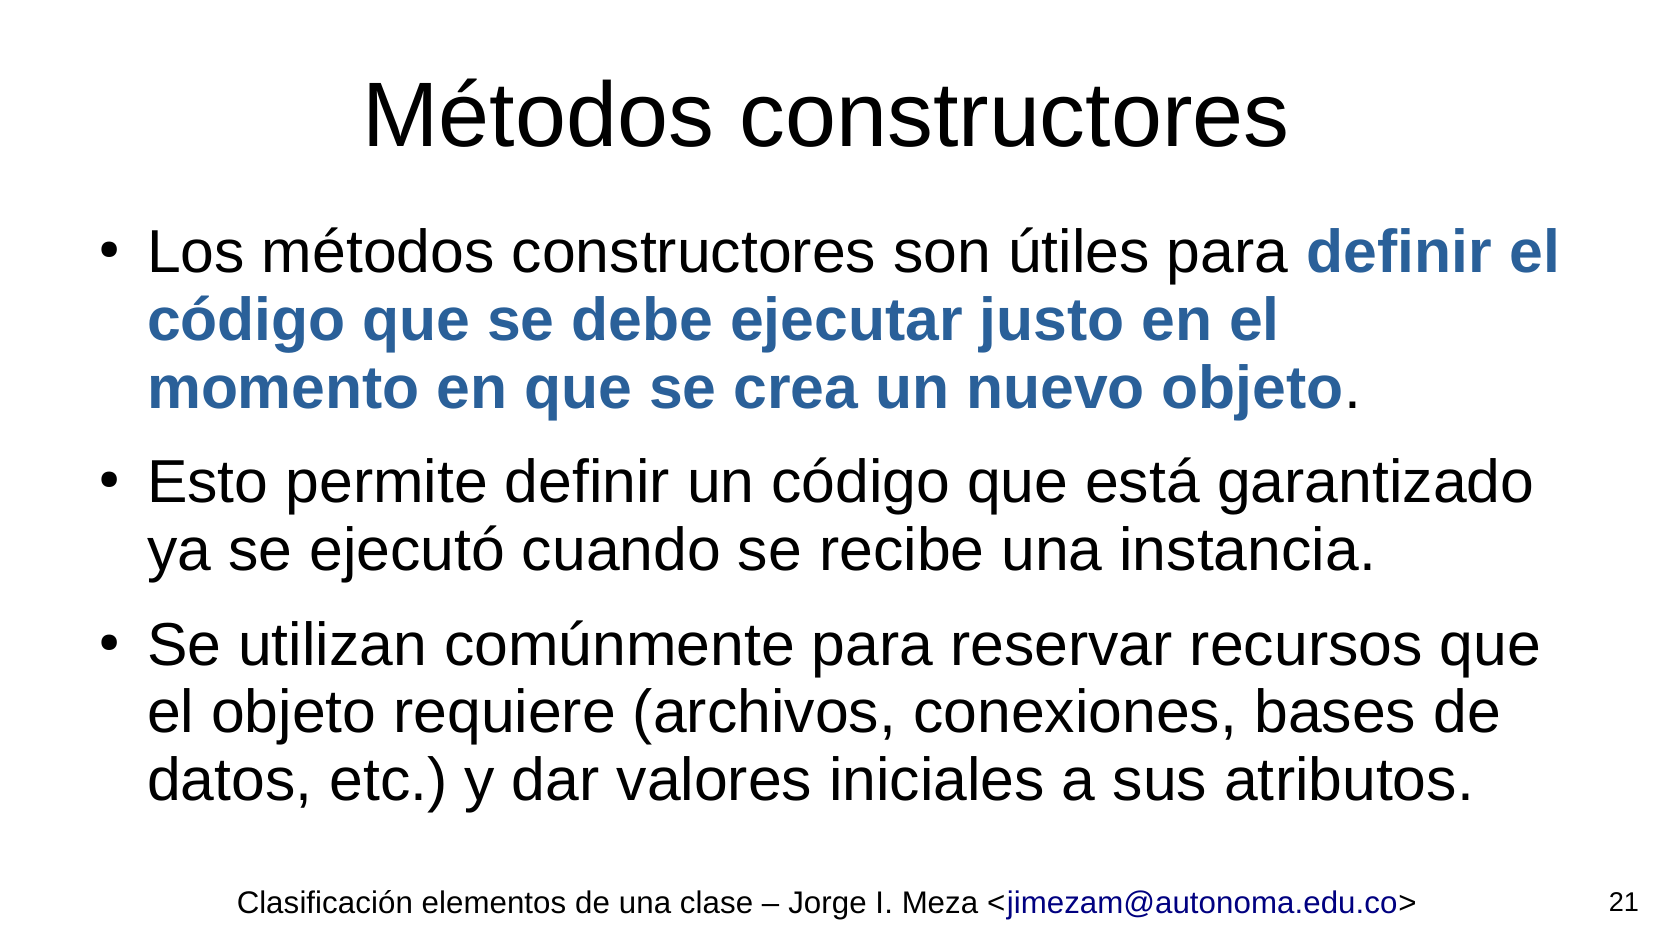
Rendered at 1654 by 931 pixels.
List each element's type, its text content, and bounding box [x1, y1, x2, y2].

list Los métodos constructores son útiles para definir el código que se debe ejecutar justo en el momento en que se crea un nuevo objeto. Esto permite definir un código que está garantizado ya se ejecutó cuando se recibe una instancia. Se utilizan comúnmente para reservar recursos que el objeto requiere (archivos, conexiones, bases de datos, etc.) y dar valores iniciales a sus atributos. [82, 217, 1571, 879]
title Métodos constructores [82, 37, 1571, 193]
